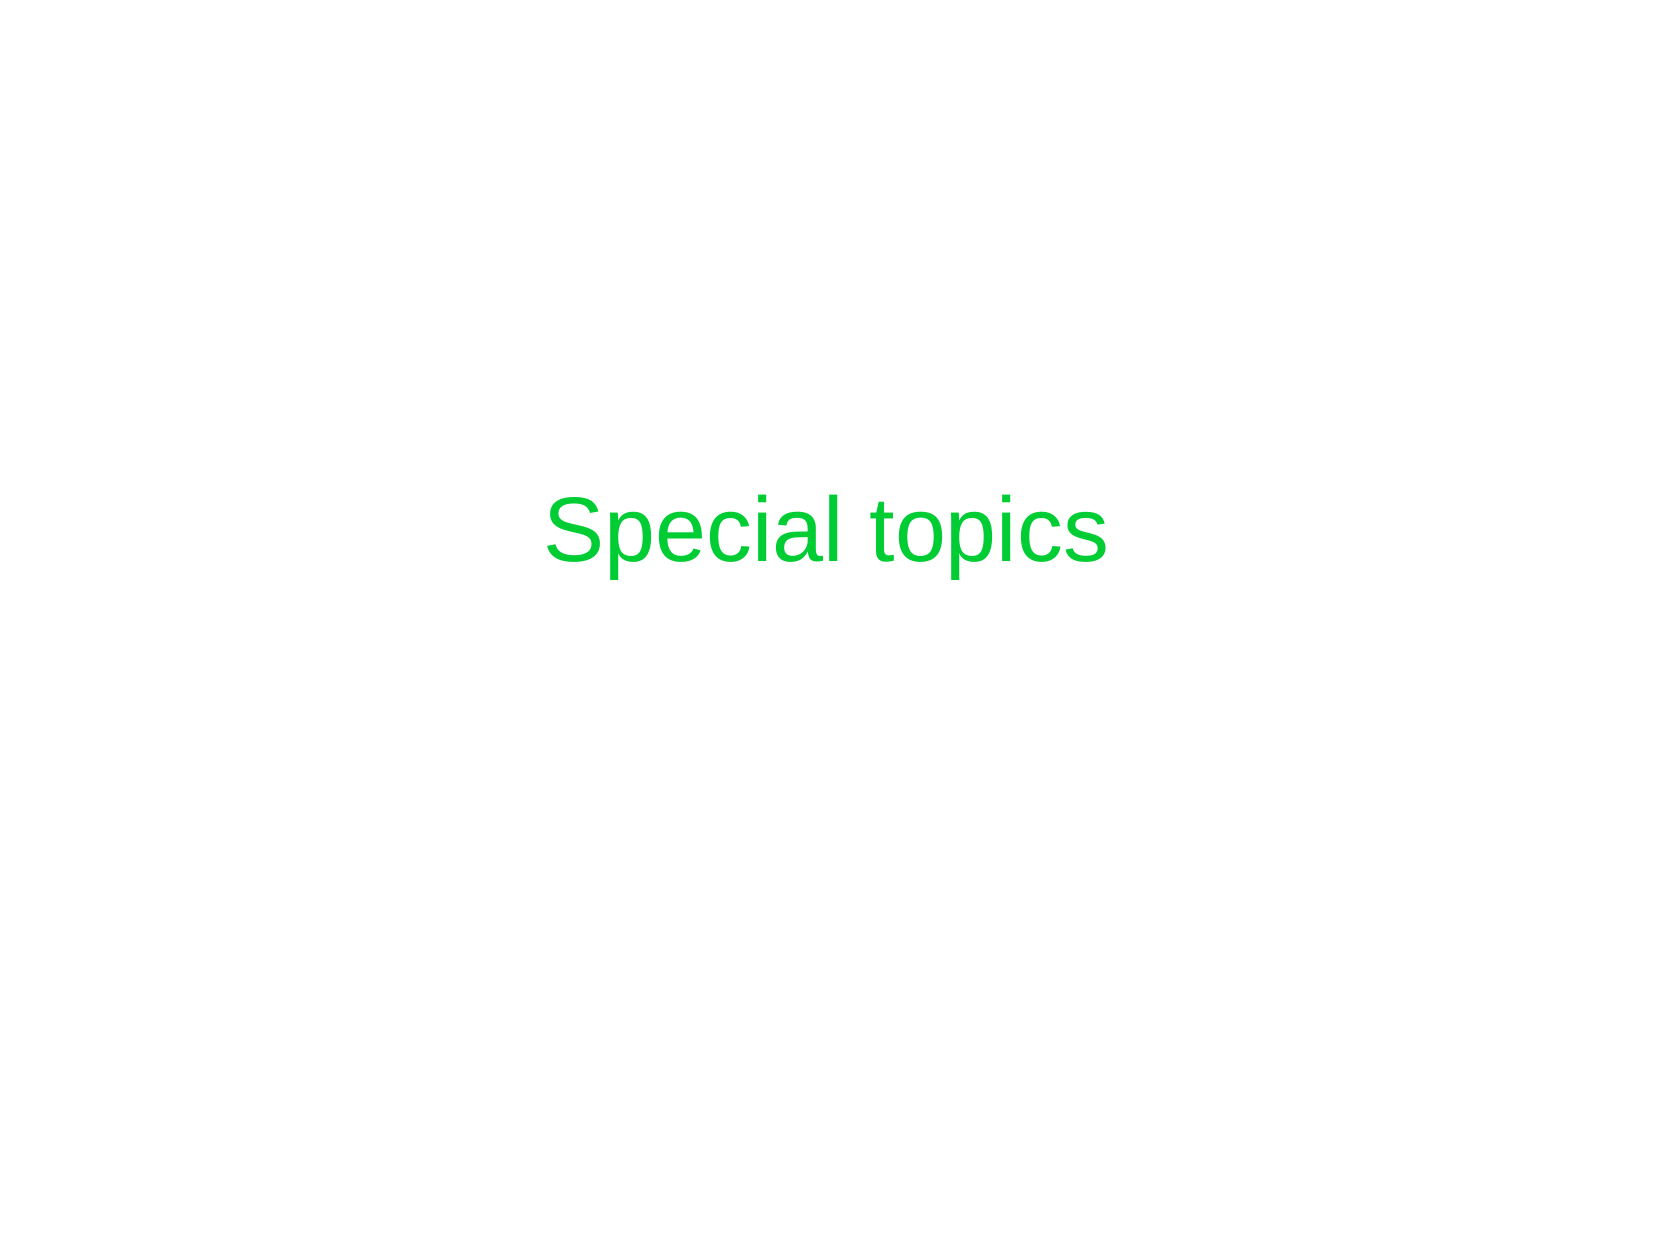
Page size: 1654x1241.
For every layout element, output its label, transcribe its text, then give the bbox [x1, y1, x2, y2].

subtitle Special topics [82, 49, 1571, 1010]
